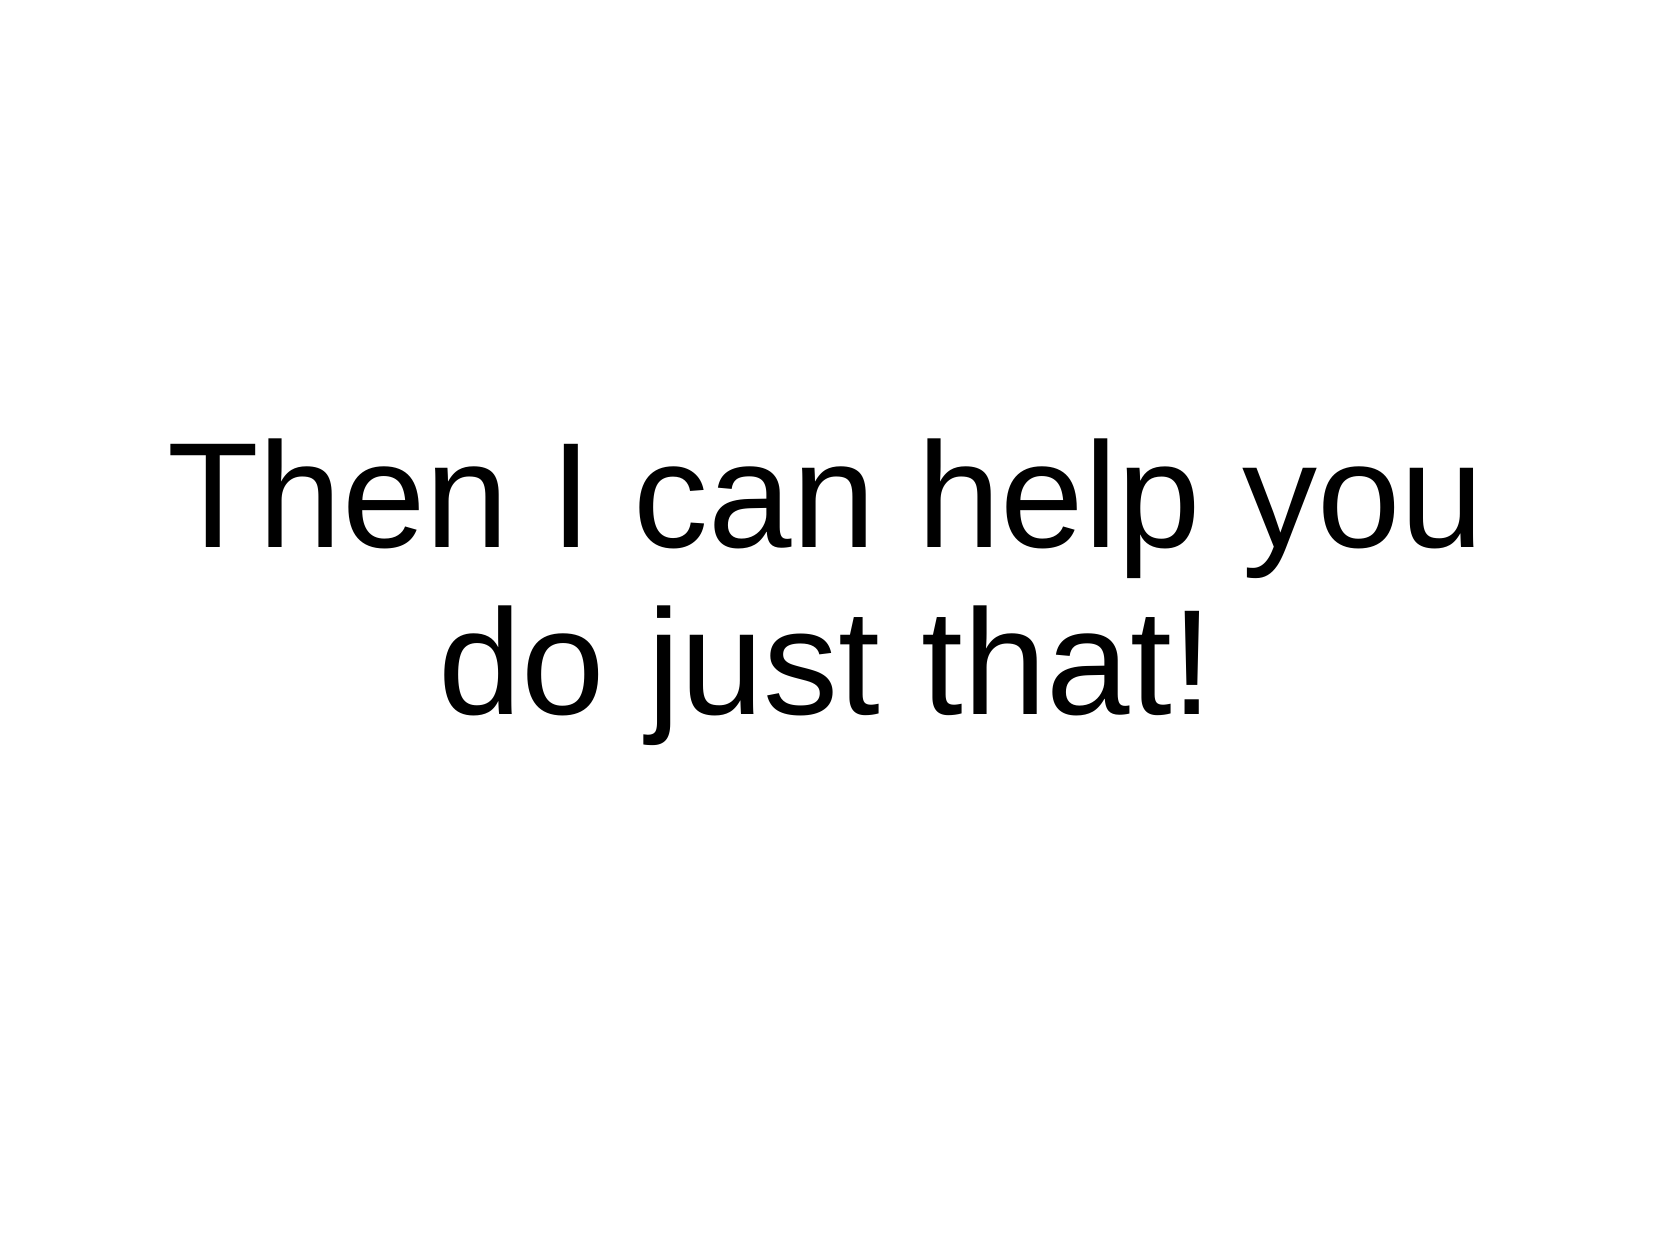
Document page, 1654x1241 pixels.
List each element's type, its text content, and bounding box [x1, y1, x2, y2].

subtitle Then I can help you do just that! [82, 56, 1571, 1102]
